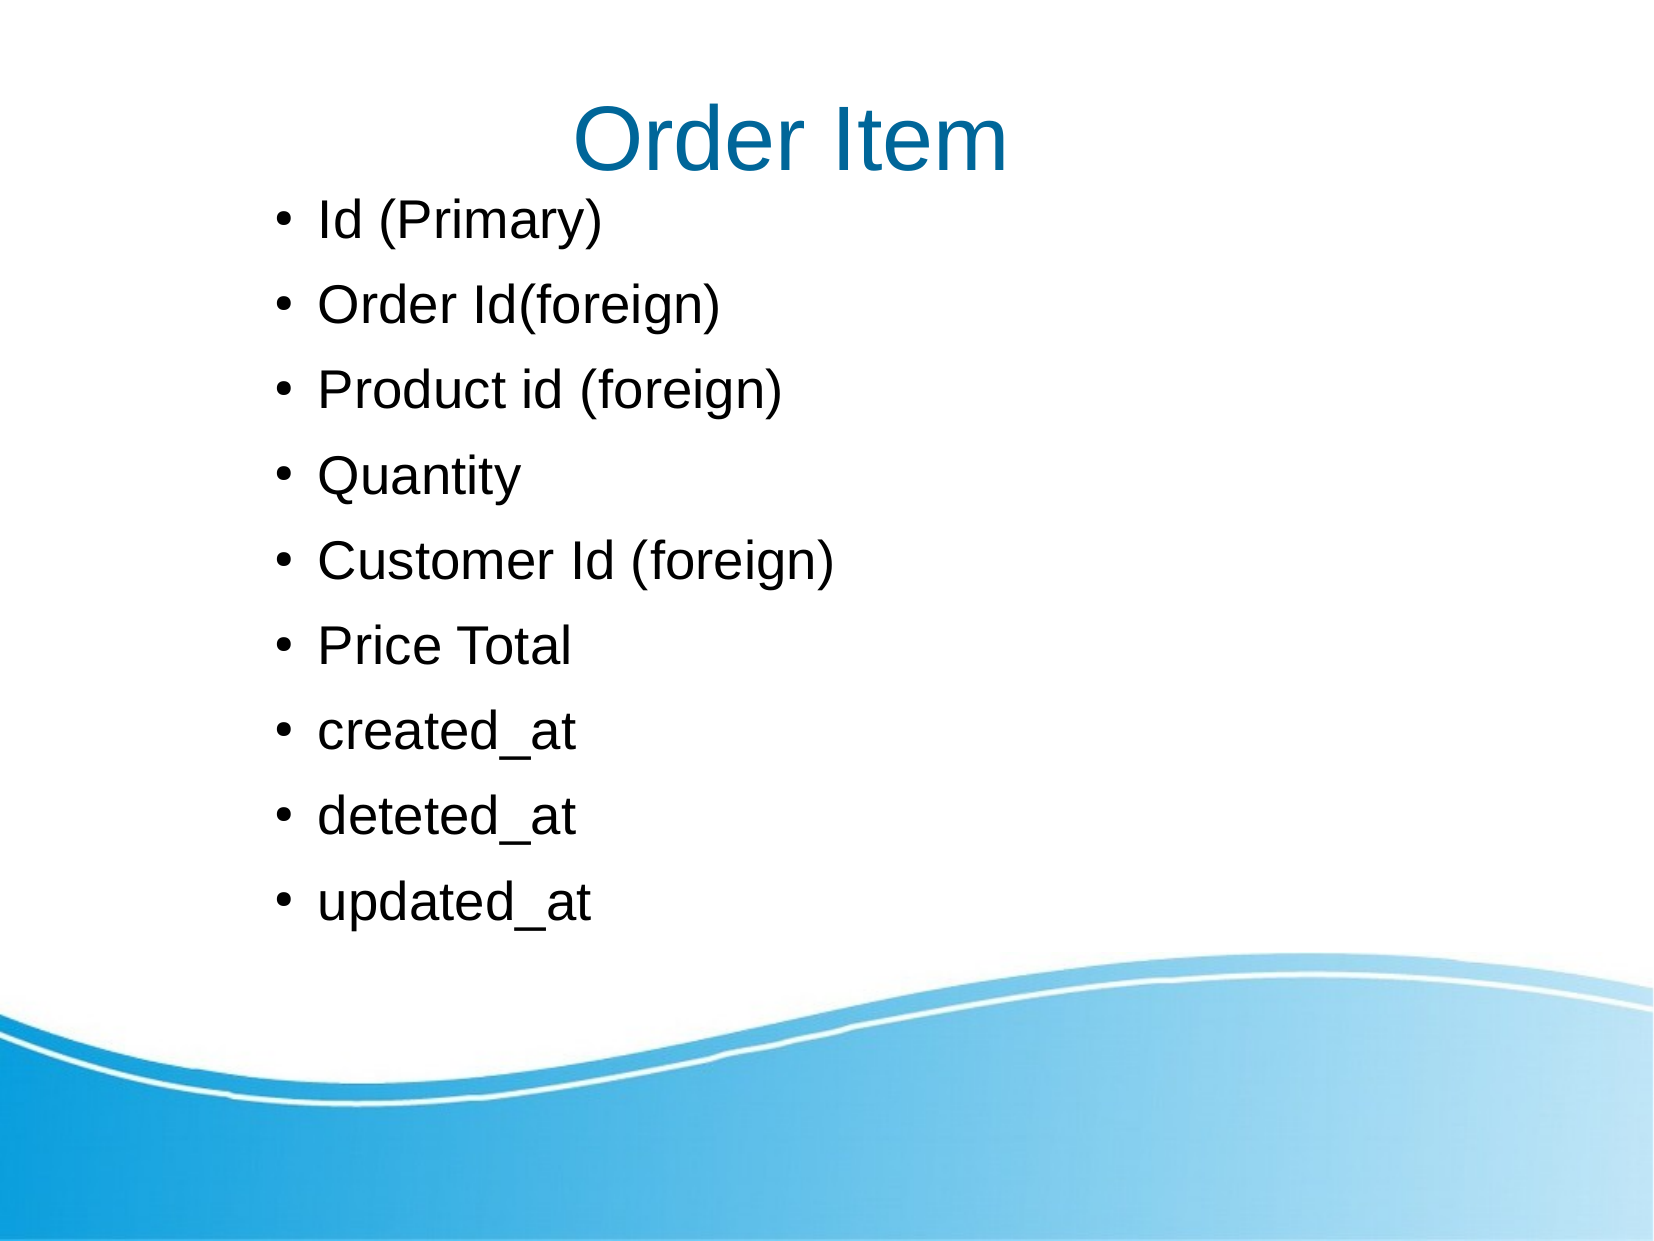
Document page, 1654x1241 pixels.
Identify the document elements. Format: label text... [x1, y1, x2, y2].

list Id (Primary) Order Id(foreign) Product id (foreign) Quantity Customer Id (foreign) Price Total created_at deteted_at updated_at [259, 188, 1430, 934]
title Order Item [47, 35, 1536, 243]
picture [0, 952, 1654, 1241]
